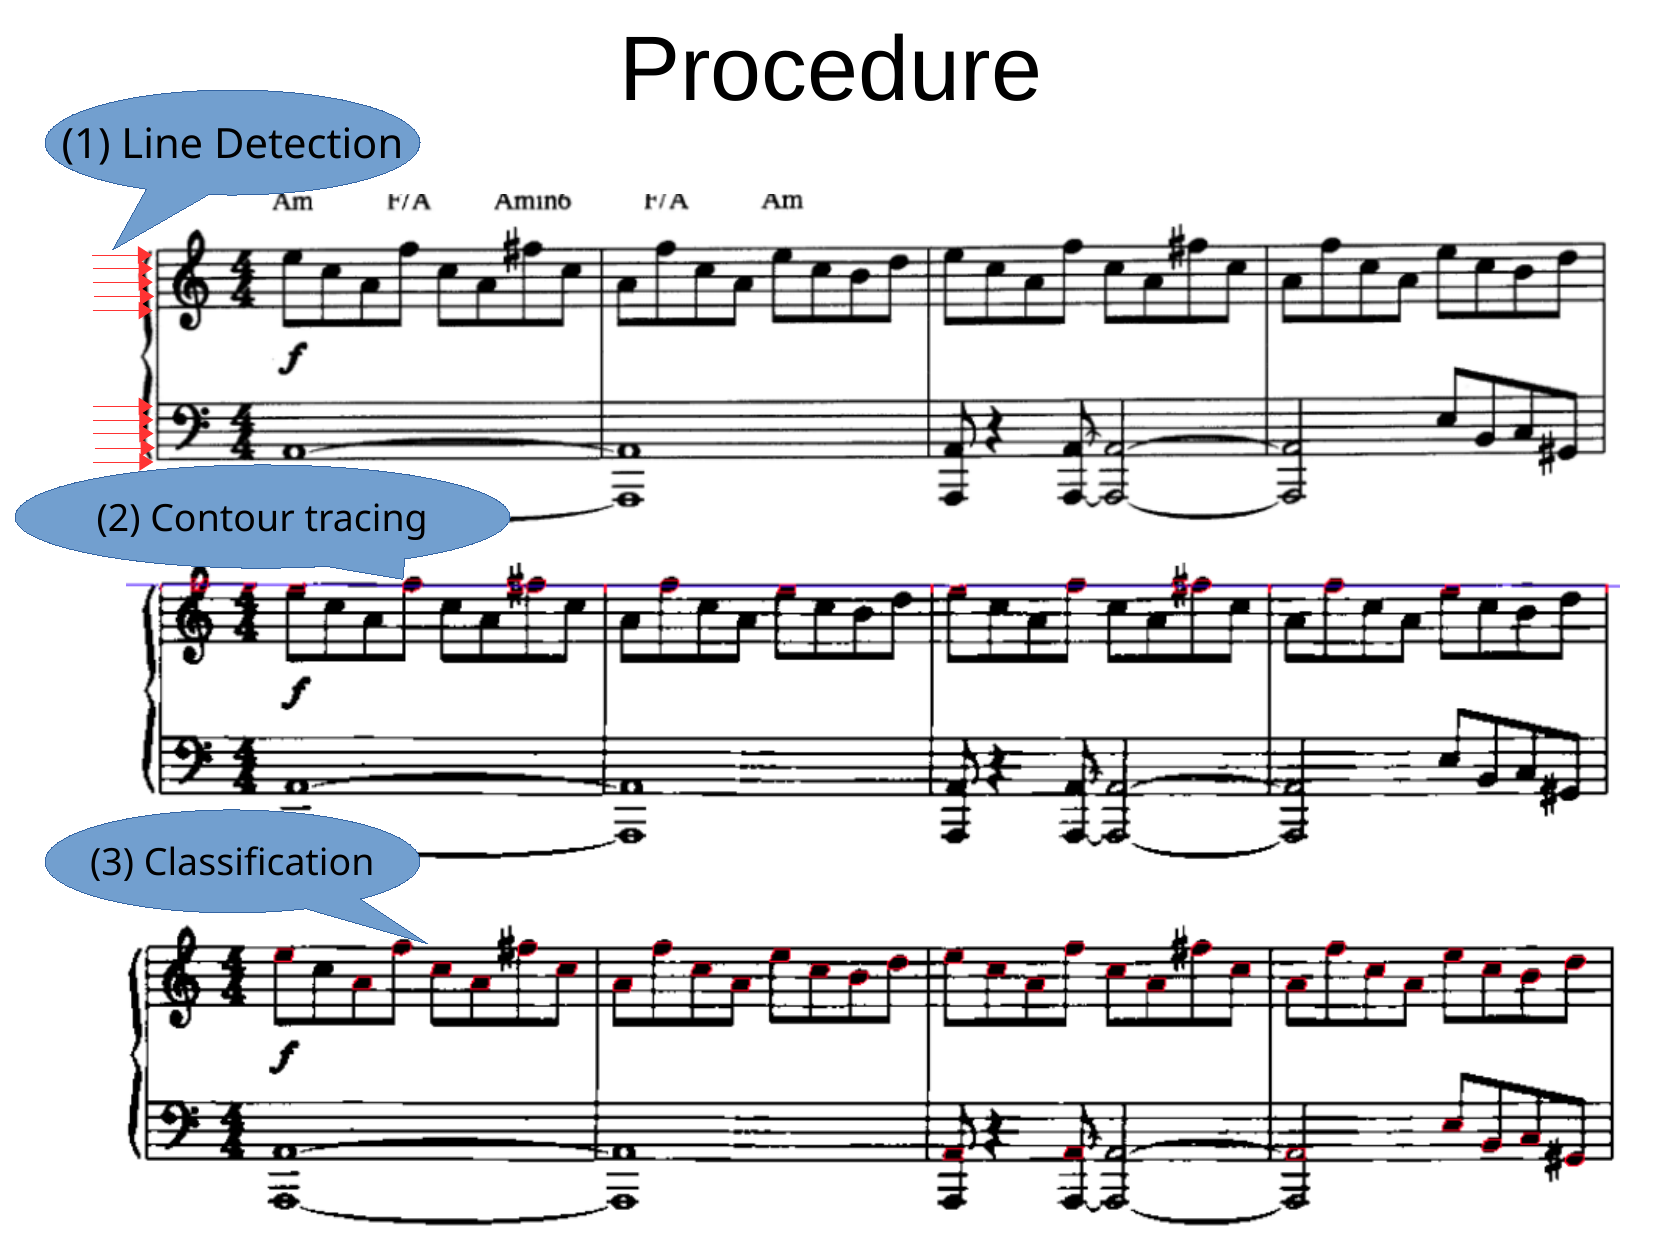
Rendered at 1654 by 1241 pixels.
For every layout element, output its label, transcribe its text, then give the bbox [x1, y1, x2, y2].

text_box (3) Classification [45, 809, 428, 944]
picture [135, 449, 140, 462]
picture [135, 283, 140, 296]
picture [135, 194, 1628, 542]
picture [135, 297, 140, 310]
picture [135, 434, 140, 448]
picture [120, 912, 1621, 1231]
picture [135, 194, 142, 207]
picture [126, 552, 1621, 871]
picture [135, 407, 139, 420]
text_box (1) Line Detection [45, 90, 421, 250]
text_box (2) Contour tracing [15, 464, 511, 580]
title Procedure [86, 17, 1576, 121]
picture [135, 421, 139, 433]
